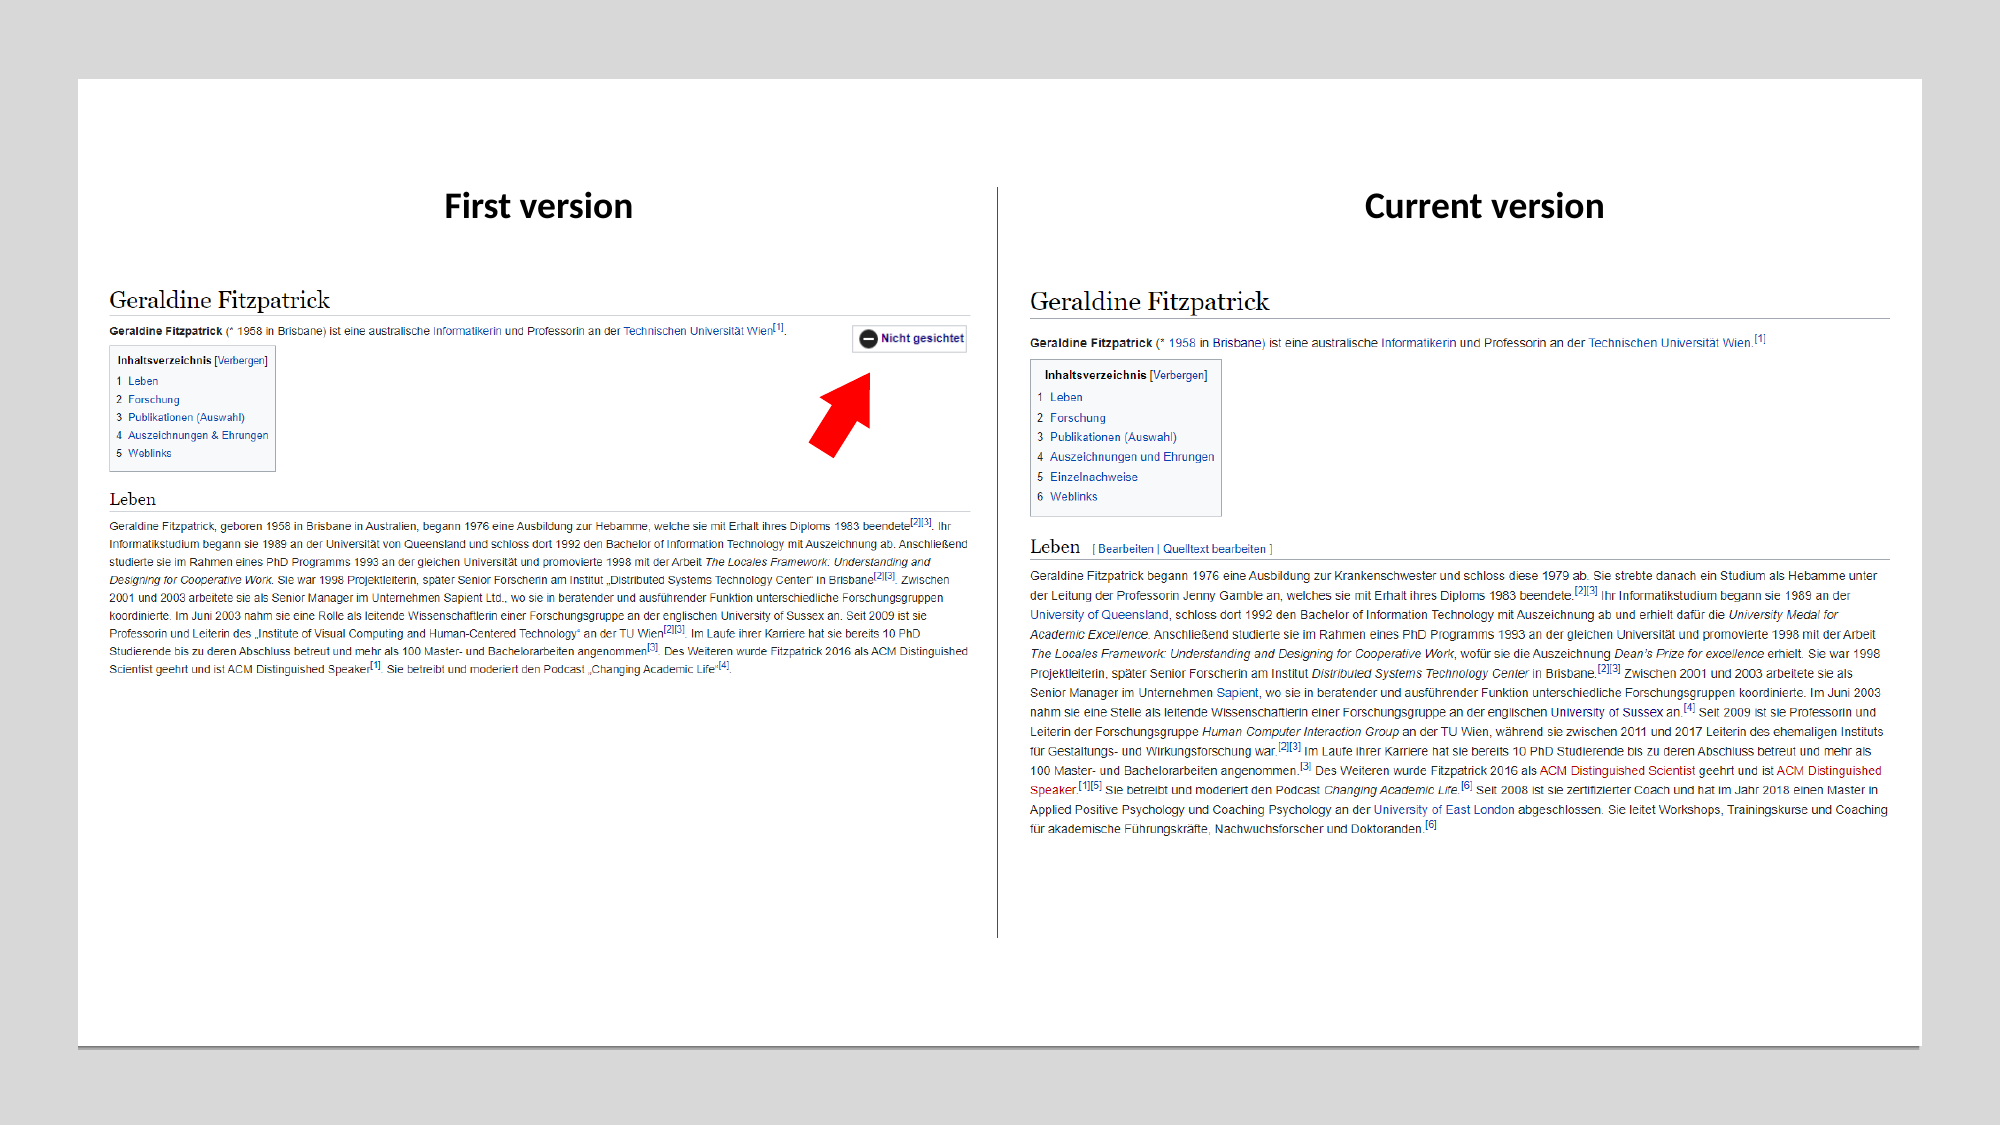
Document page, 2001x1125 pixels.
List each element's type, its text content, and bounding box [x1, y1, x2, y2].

text_box [0, 0, 2000, 1125]
text_box Current version [1350, 173, 1622, 234]
picture [1025, 285, 1895, 840]
text_box First version [429, 173, 650, 234]
picture [105, 285, 975, 681]
